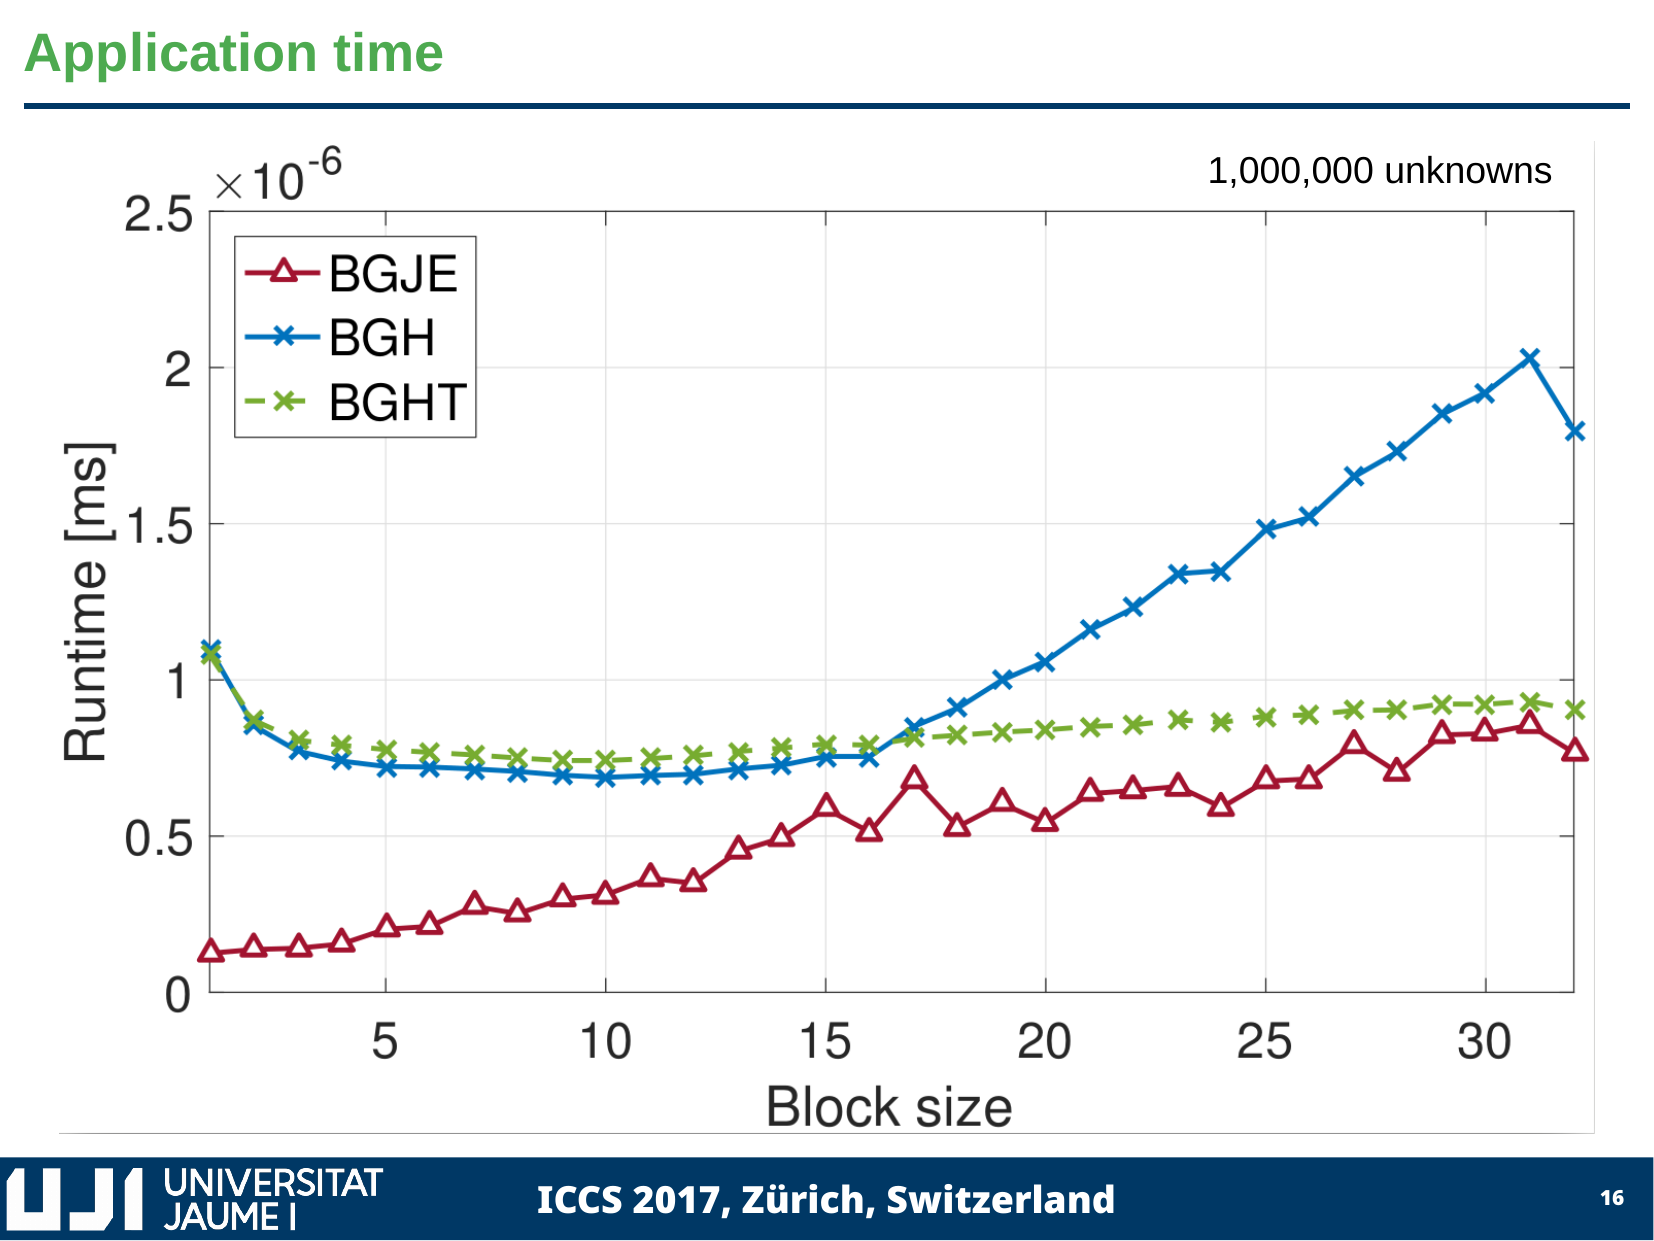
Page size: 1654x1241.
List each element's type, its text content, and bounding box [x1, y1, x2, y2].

title Application time [23, 0, 1630, 107]
picture [59, 141, 1595, 1134]
picture [0, 1158, 390, 1241]
text_box 1,000,000 unknowns [1192, 141, 1571, 199]
